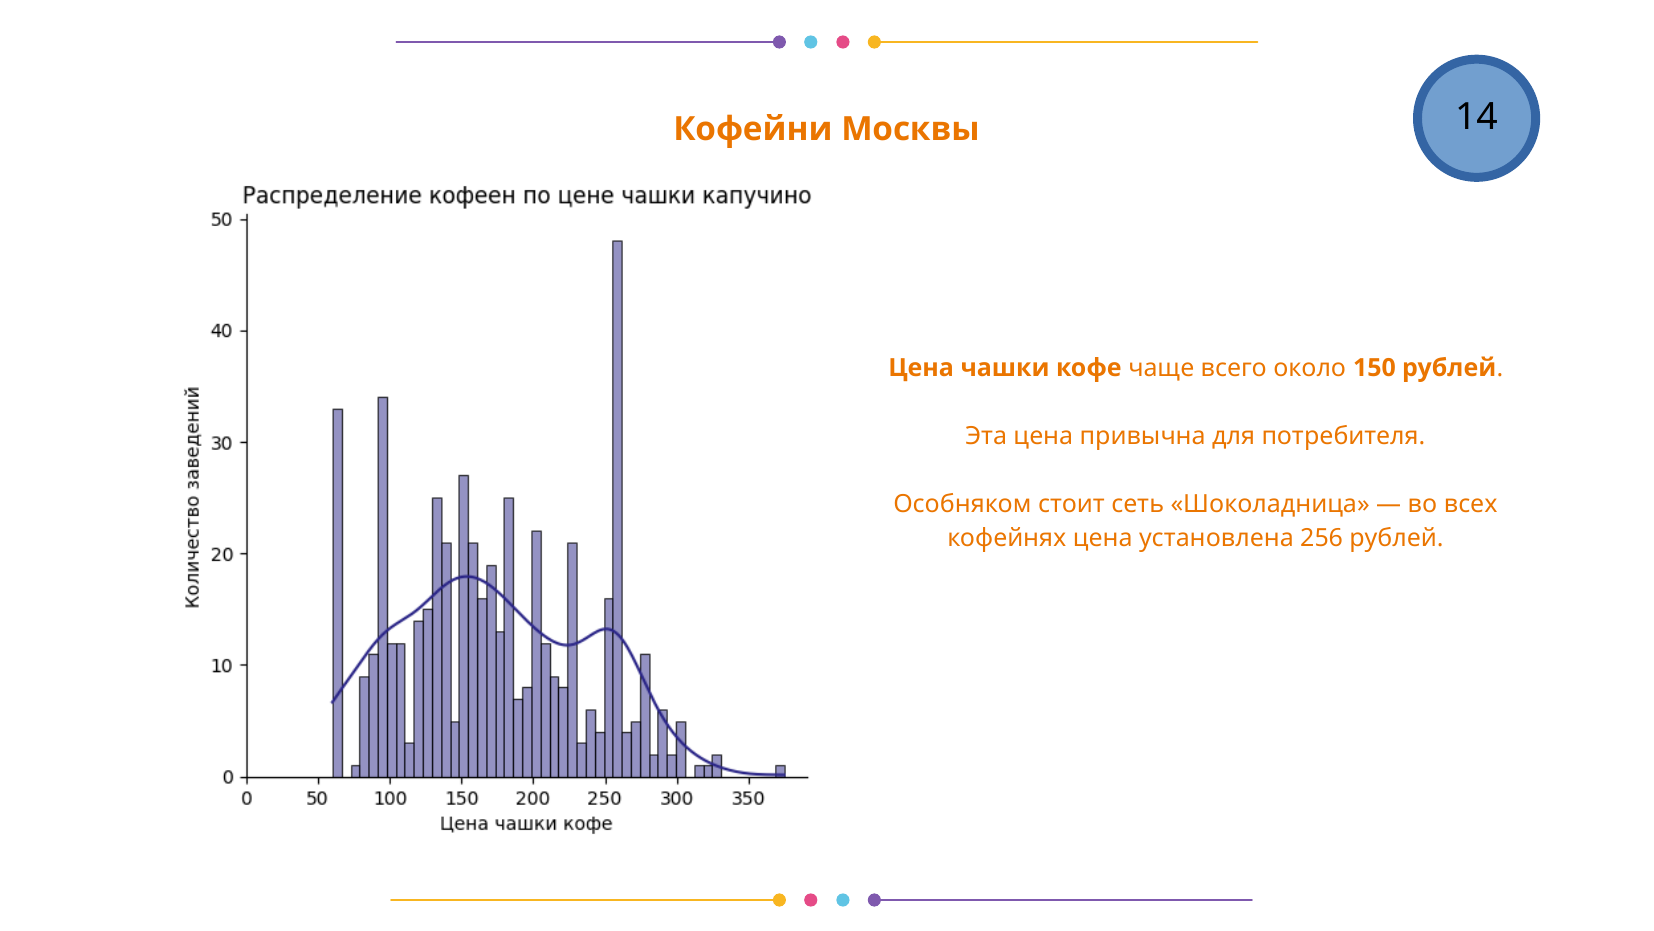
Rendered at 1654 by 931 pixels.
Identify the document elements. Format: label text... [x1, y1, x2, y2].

text_box [1425, 148, 1528, 178]
title Кофейни Москвы [531, 88, 1123, 167]
text_box <number> [1417, 89, 1536, 148]
text_box [1425, 59, 1528, 89]
title Цена чашки кофе чаще всего около 150 рублей. Эта цена привычна для потребителя. Особняком стоит сеть «Шоколадница» — во всех кофейнях цена установлена 256 рублей. [885, 349, 1506, 555]
picture [171, 177, 827, 842]
